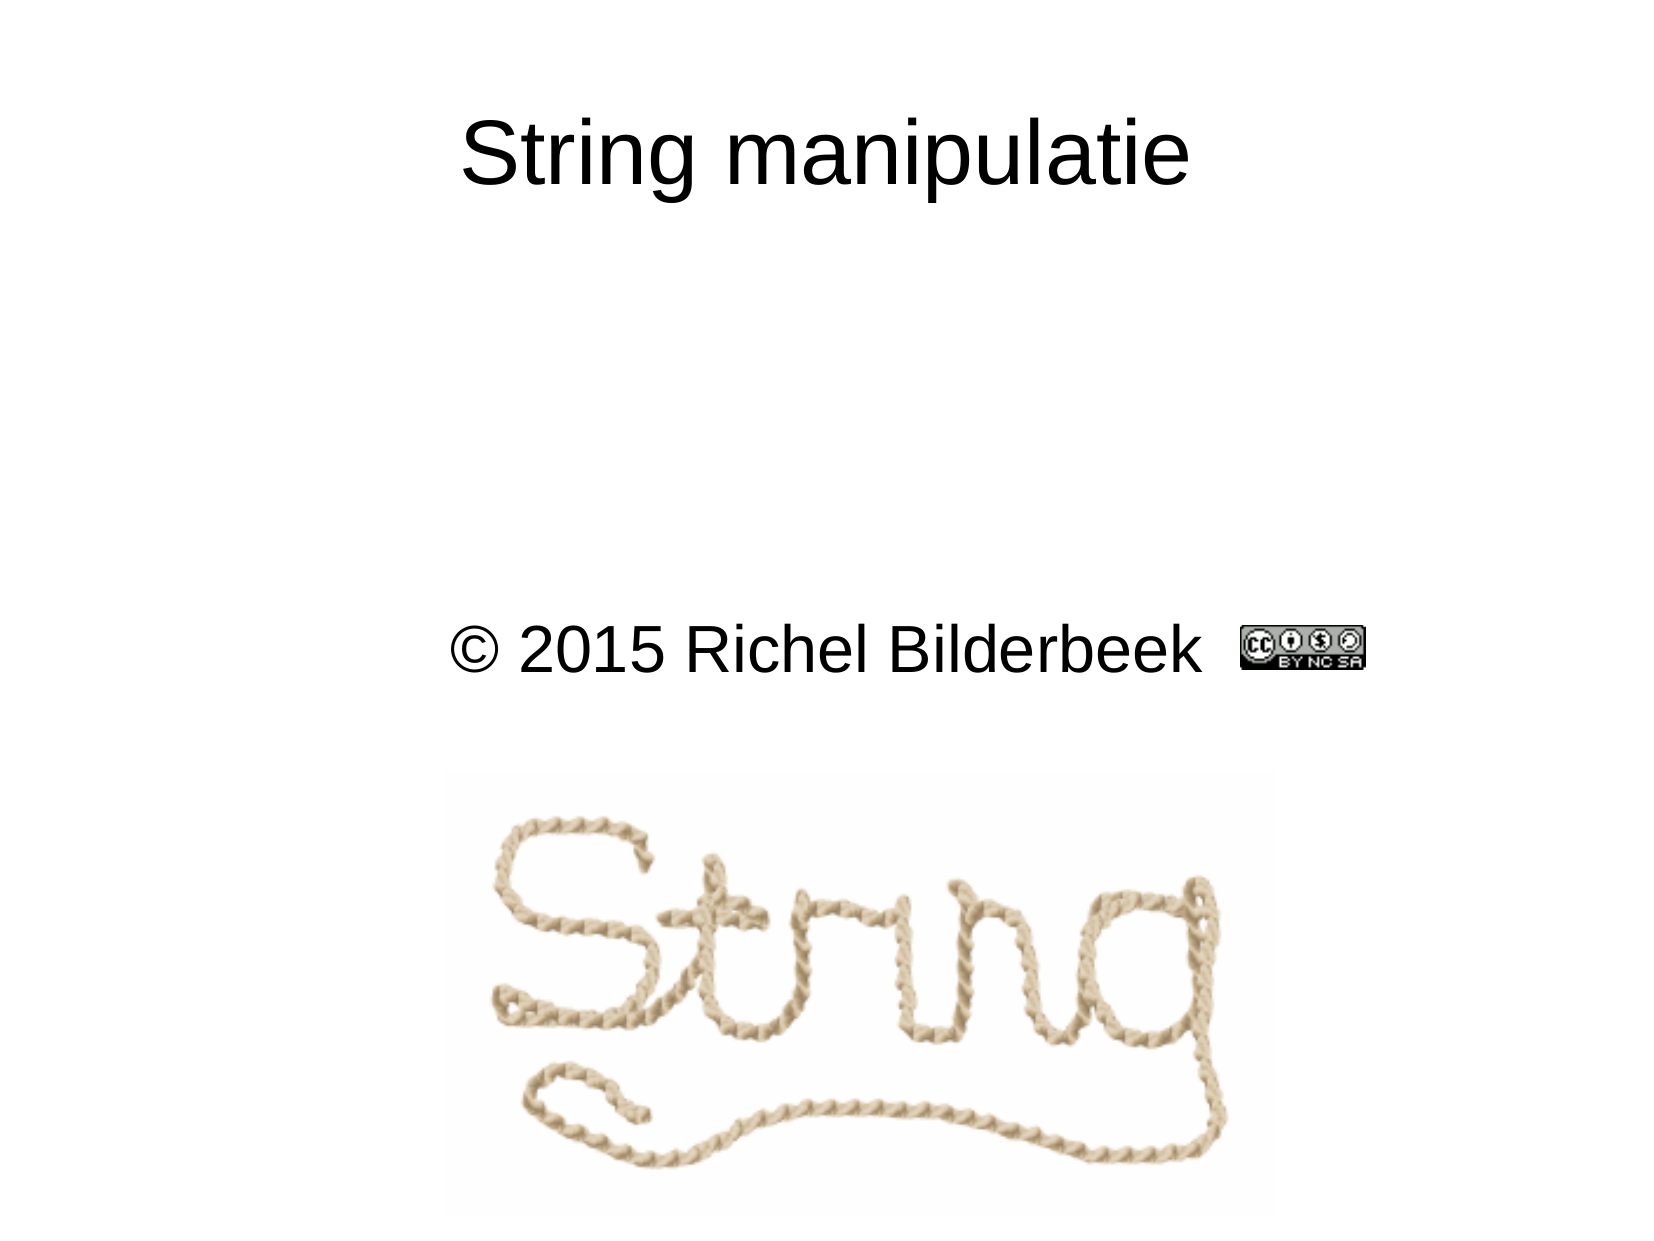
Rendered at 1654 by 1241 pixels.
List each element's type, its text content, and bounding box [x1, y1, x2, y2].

subtitle © 2015 Richel Bilderbeek [82, 290, 1571, 1010]
title String manipulatie [82, 49, 1571, 257]
picture [1240, 625, 1366, 670]
picture [444, 770, 1276, 1217]
